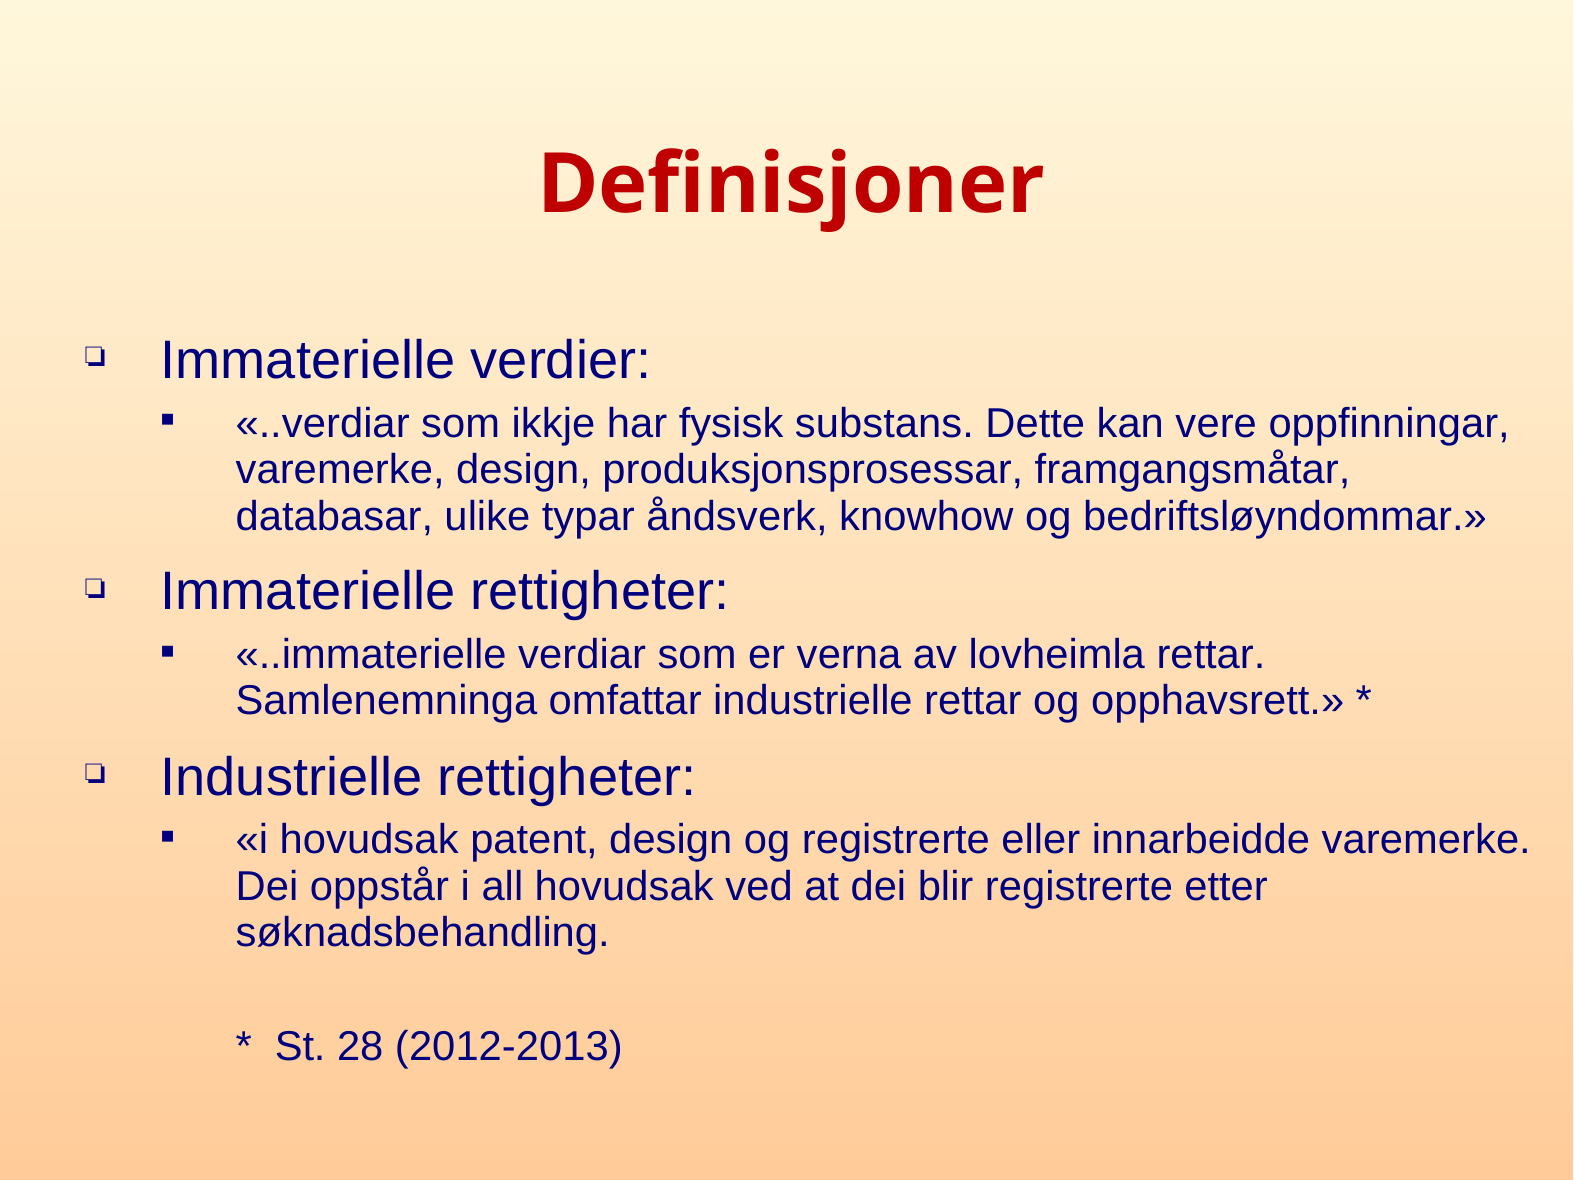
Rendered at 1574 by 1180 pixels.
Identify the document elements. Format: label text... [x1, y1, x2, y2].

title Definisjoner [39, 54, 1543, 309]
list Immaterielle verdier: «..verdiar som ikkje har fysisk substans. Dette kan vere oppfinningar, varemerke, design, produksjonsprosessar, framgangsmåtar, databasar, ulike typar åndsverk, knowhow og bedriftsløyndommar.» Immaterielle rettigheter: «..immaterielle verdiar som er verna av lovheimla rettar. Samlenemninga omfattar industrielle rettar og opphavsrett.» * Industrielle rettigheter: «i hovudsak patent, design og registrerte eller innarbeidde varemerke. Dei oppstår i all hovudsak ved at dei blir registrerte etter søknadsbehandling. * St. 28 (2012-2013) [85, 336, 1539, 1170]
